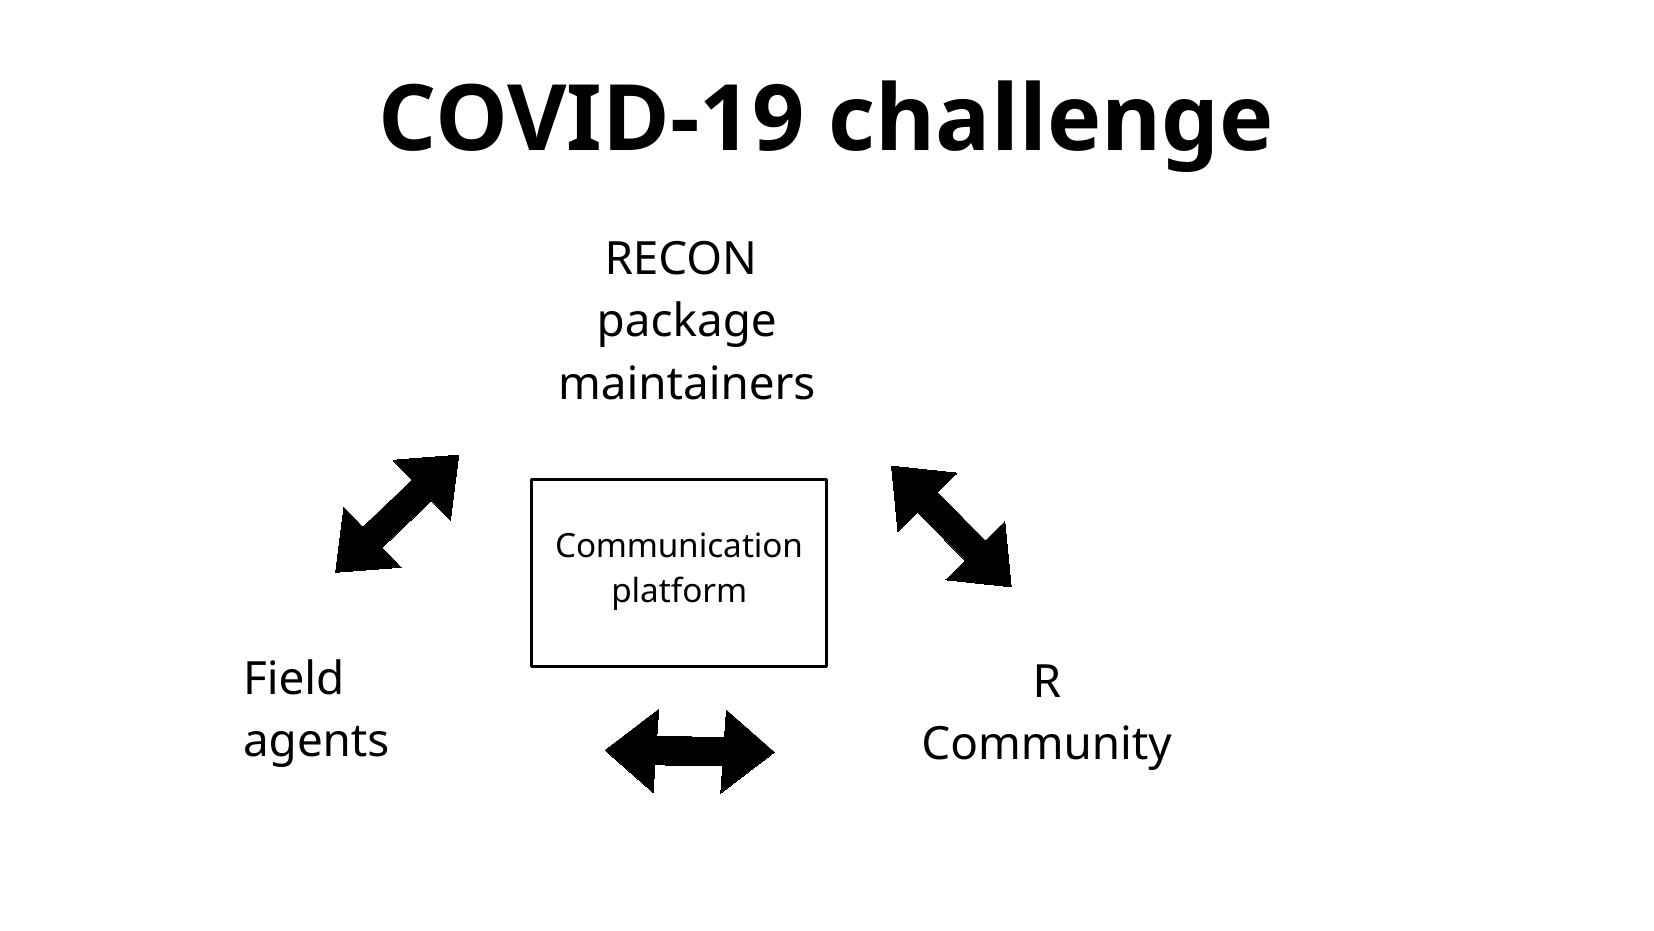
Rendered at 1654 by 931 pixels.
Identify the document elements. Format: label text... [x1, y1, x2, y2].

text_box Field agents [228, 637, 438, 804]
text_box Communication platform [531, 514, 827, 691]
text_box R Community [906, 640, 1193, 804]
text_box [335, 455, 459, 573]
text_box [531, 479, 827, 514]
title COVID-19 challenge [82, 37, 1571, 193]
text_box RECON package maintainers [543, 217, 843, 454]
text_box [891, 466, 1012, 587]
text_box [605, 709, 775, 794]
